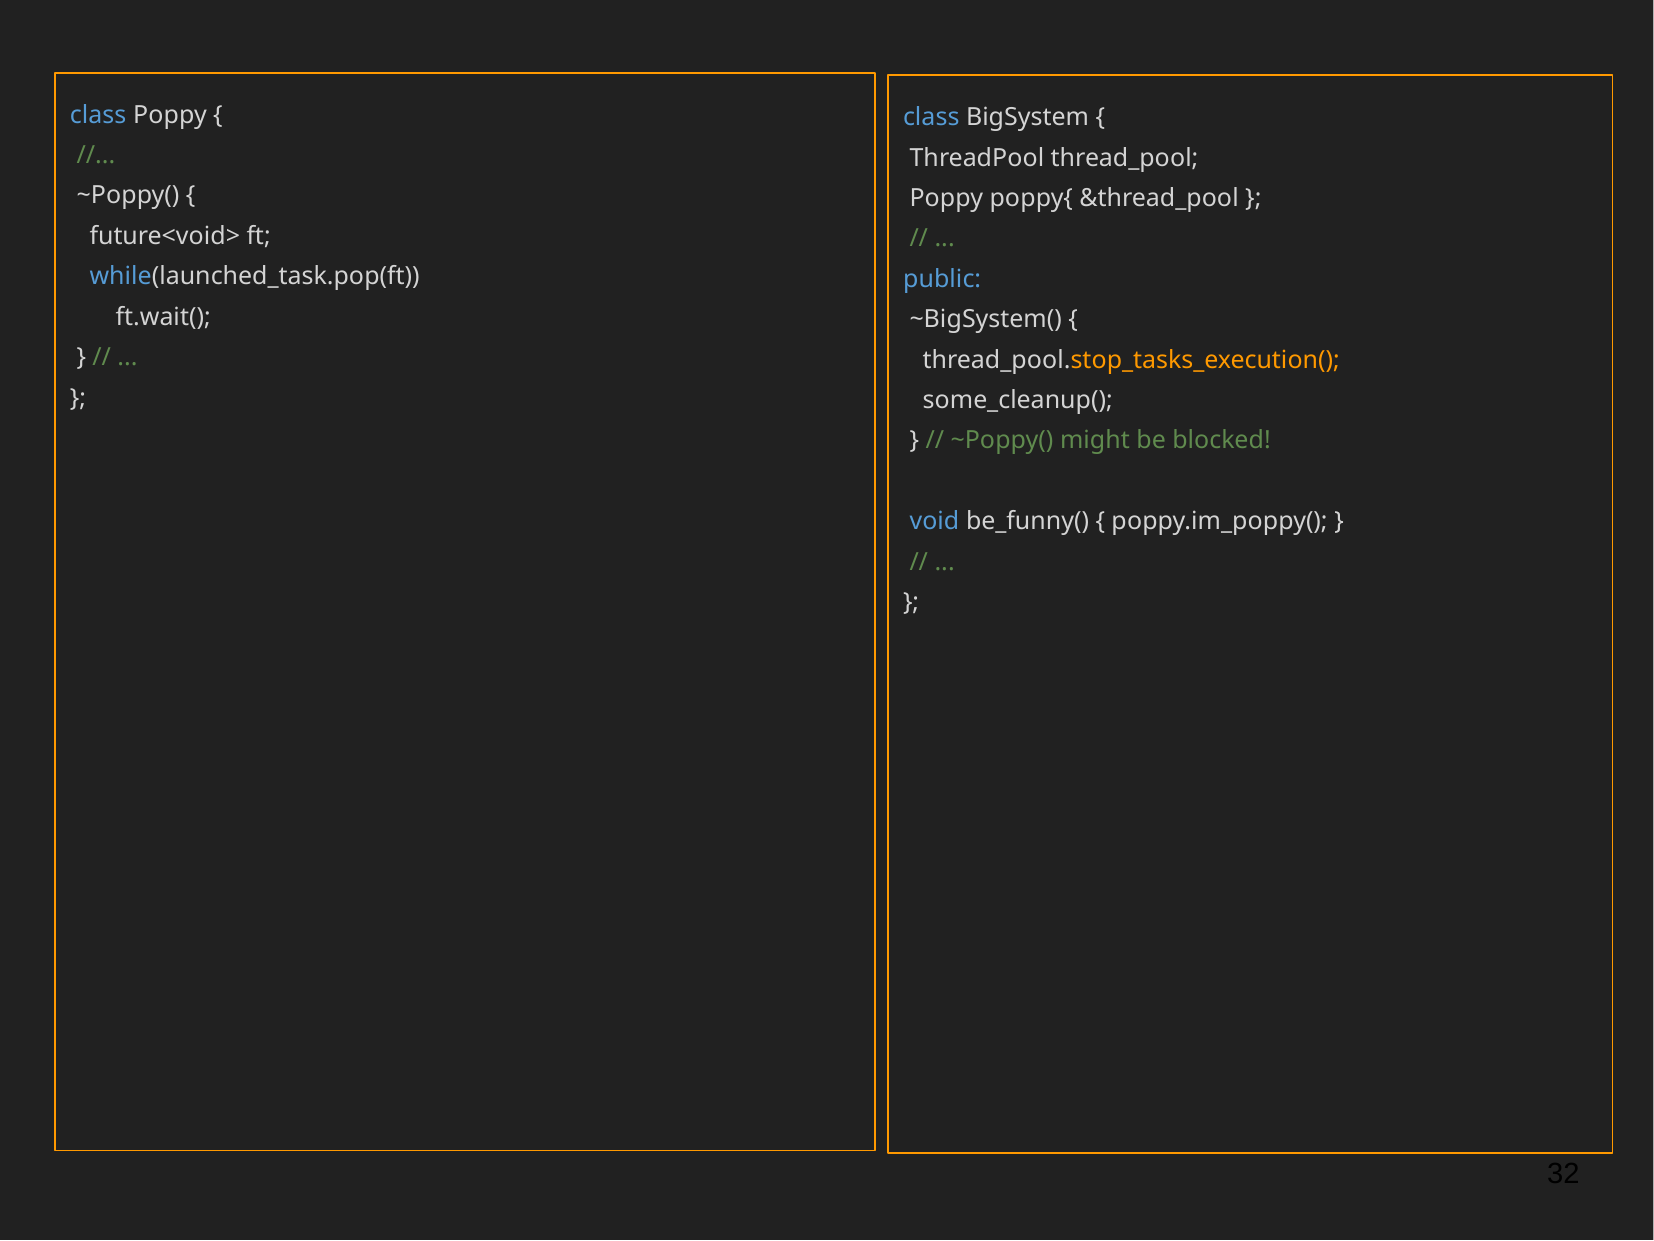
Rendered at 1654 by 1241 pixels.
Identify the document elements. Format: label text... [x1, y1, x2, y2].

slide_number <number> [1532, 1124, 1632, 1220]
list class Poppy { //... ~Poppy() { future<void> ft; while(launched_task.pop(ft)) ft.wait(); } // ... }; [55, 72, 875, 1151]
list class BigSystem { ThreadPool thread_pool; Poppy poppy{ &thread_pool }; // ... public: ~BigSystem() { thread_pool.stop_tasks_execution(); some_cleanup(); } // ~Poppy() might be blocked! void be_funny() { poppy.im_poppy(); } // ... }; [888, 75, 1613, 1153]
